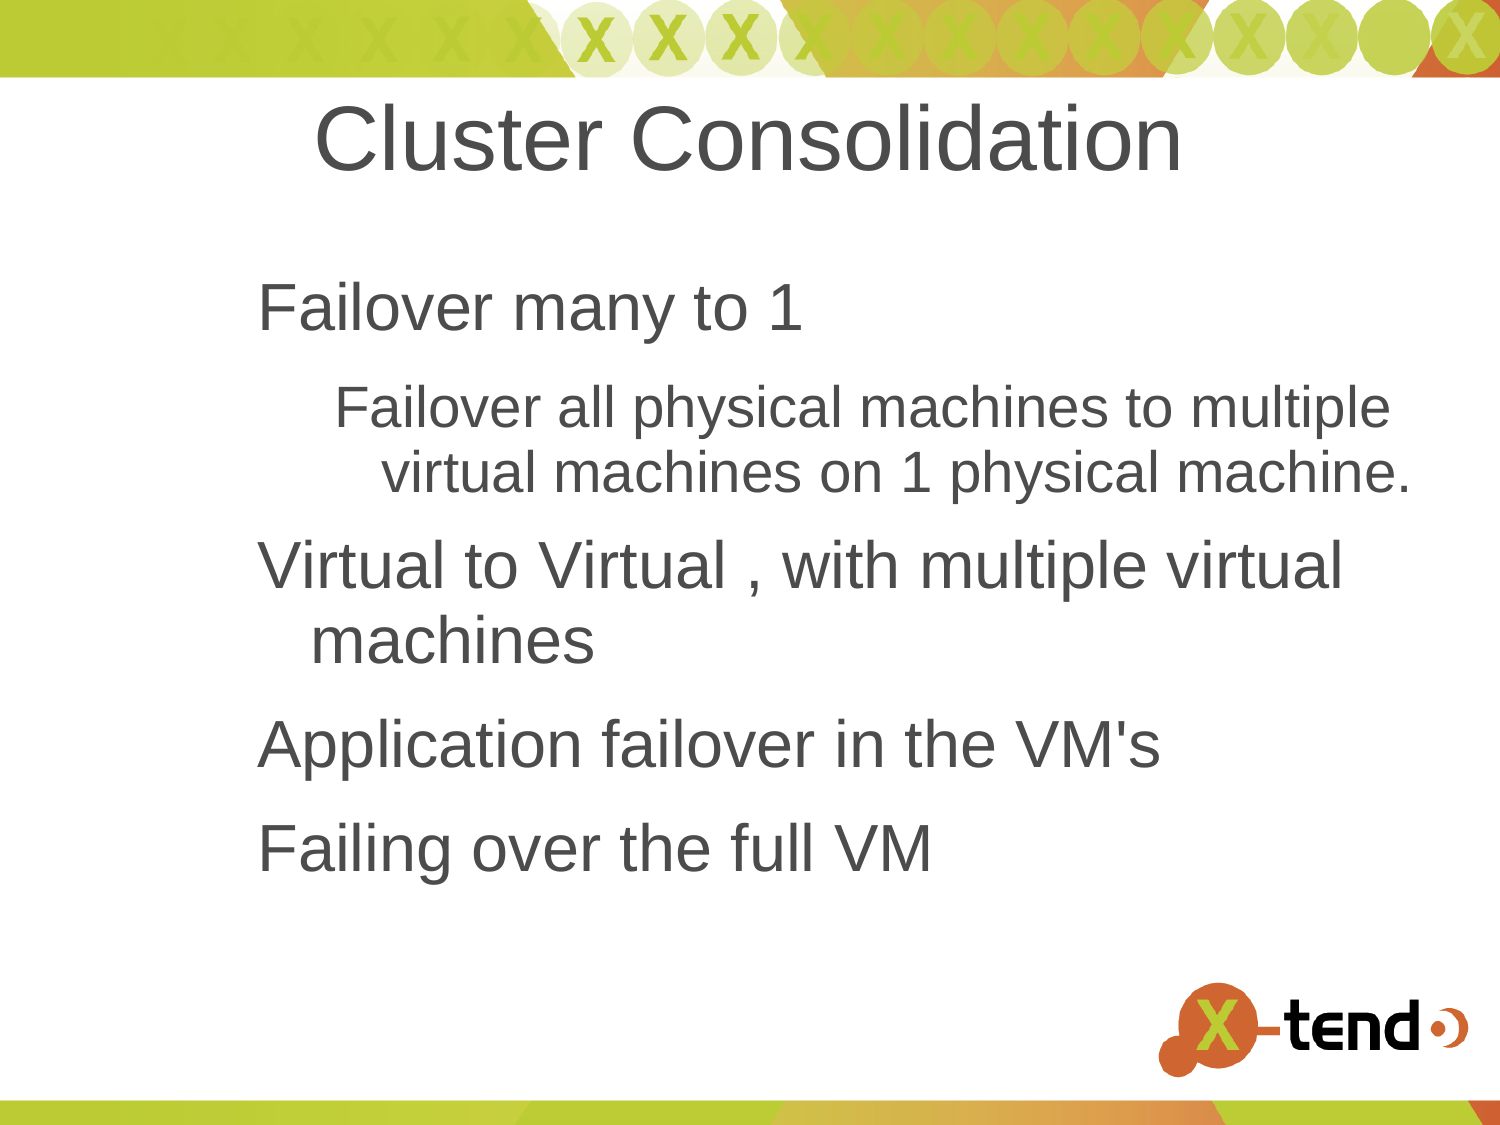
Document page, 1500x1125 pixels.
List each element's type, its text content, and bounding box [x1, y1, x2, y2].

title Cluster Consolidation [75, 45, 1426, 233]
list Failover many to 1 Failover all physical machines to multiple virtual machines on 1 physical machine. Virtual to Virtual , with multiple virtual machines Application failover in the VM's Failing over the full VM [225, 262, 1476, 1113]
picture [0, 0, 1500, 1125]
